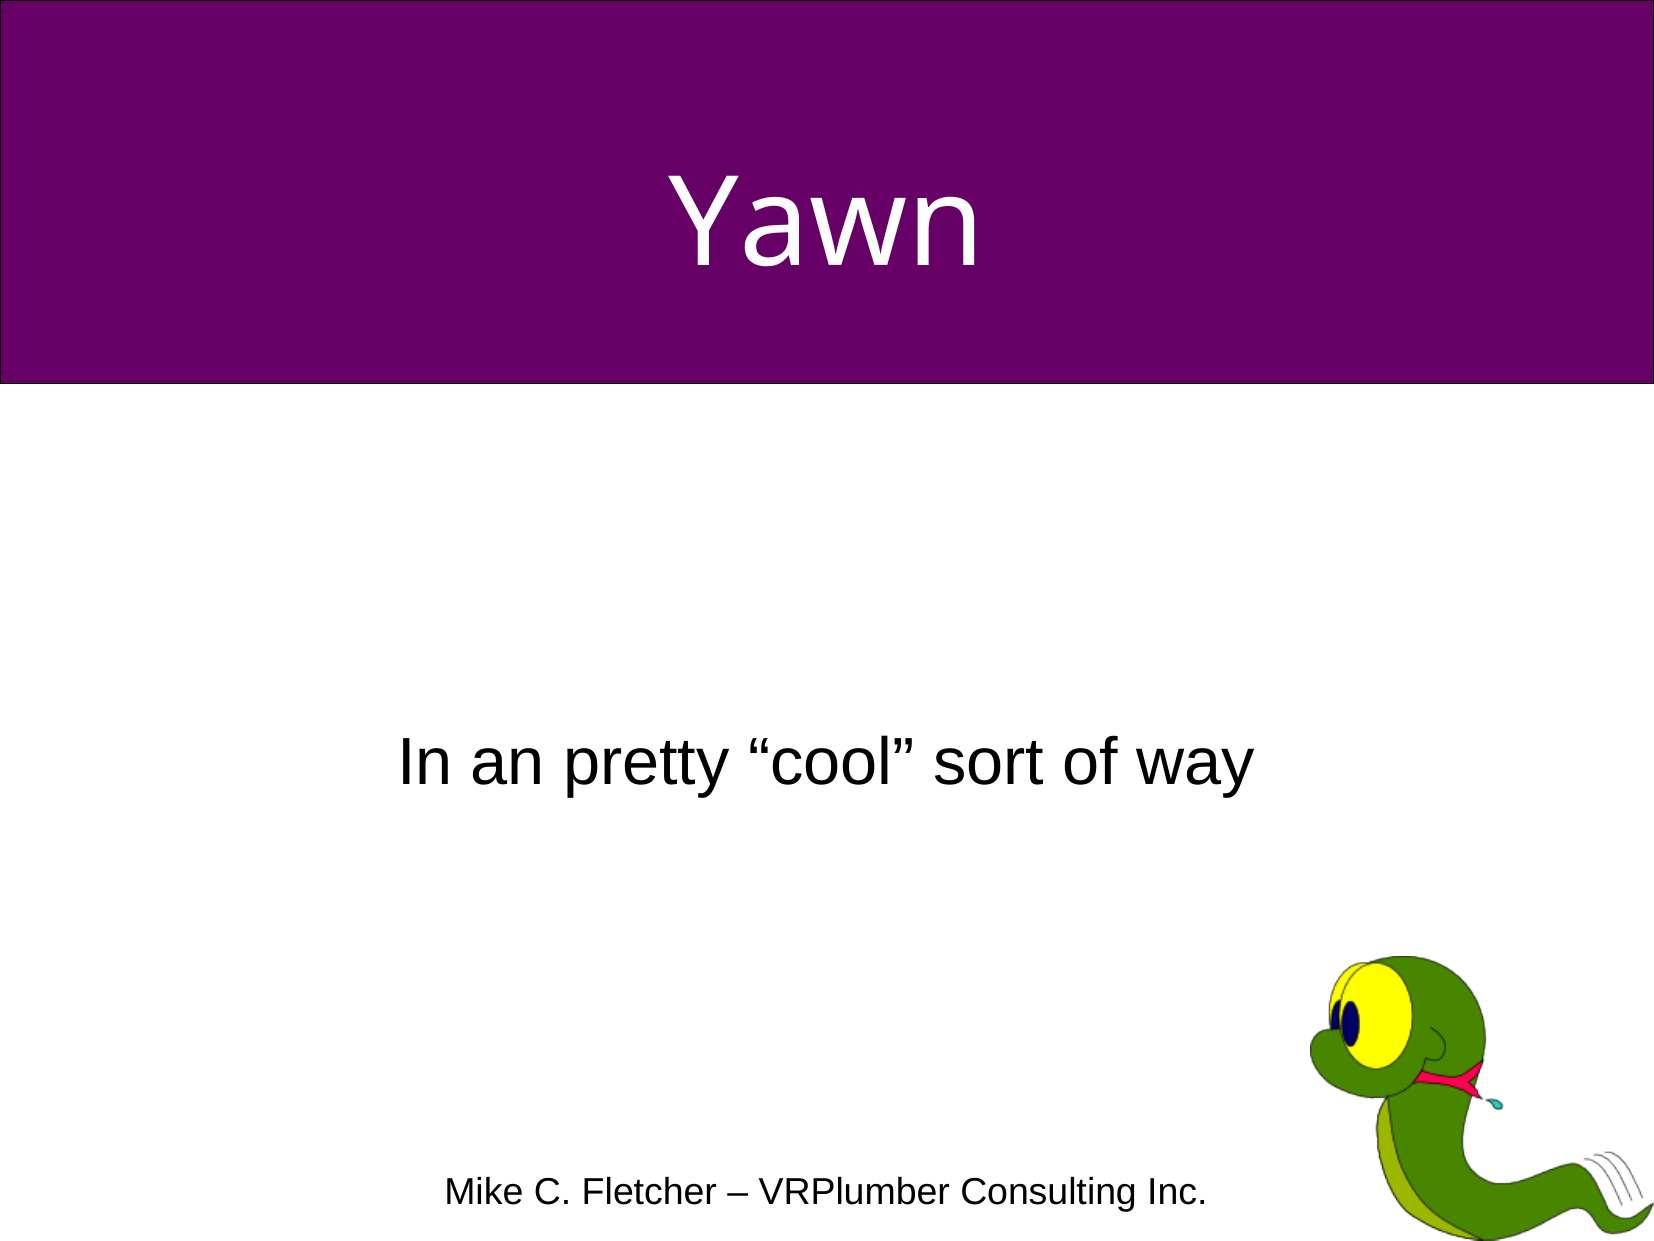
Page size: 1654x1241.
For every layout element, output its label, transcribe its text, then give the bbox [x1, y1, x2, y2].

picture [1310, 956, 1654, 1241]
title Yawn [82, 56, 1571, 377]
subtitle In an pretty “cool” sort of way [82, 420, 1571, 1102]
